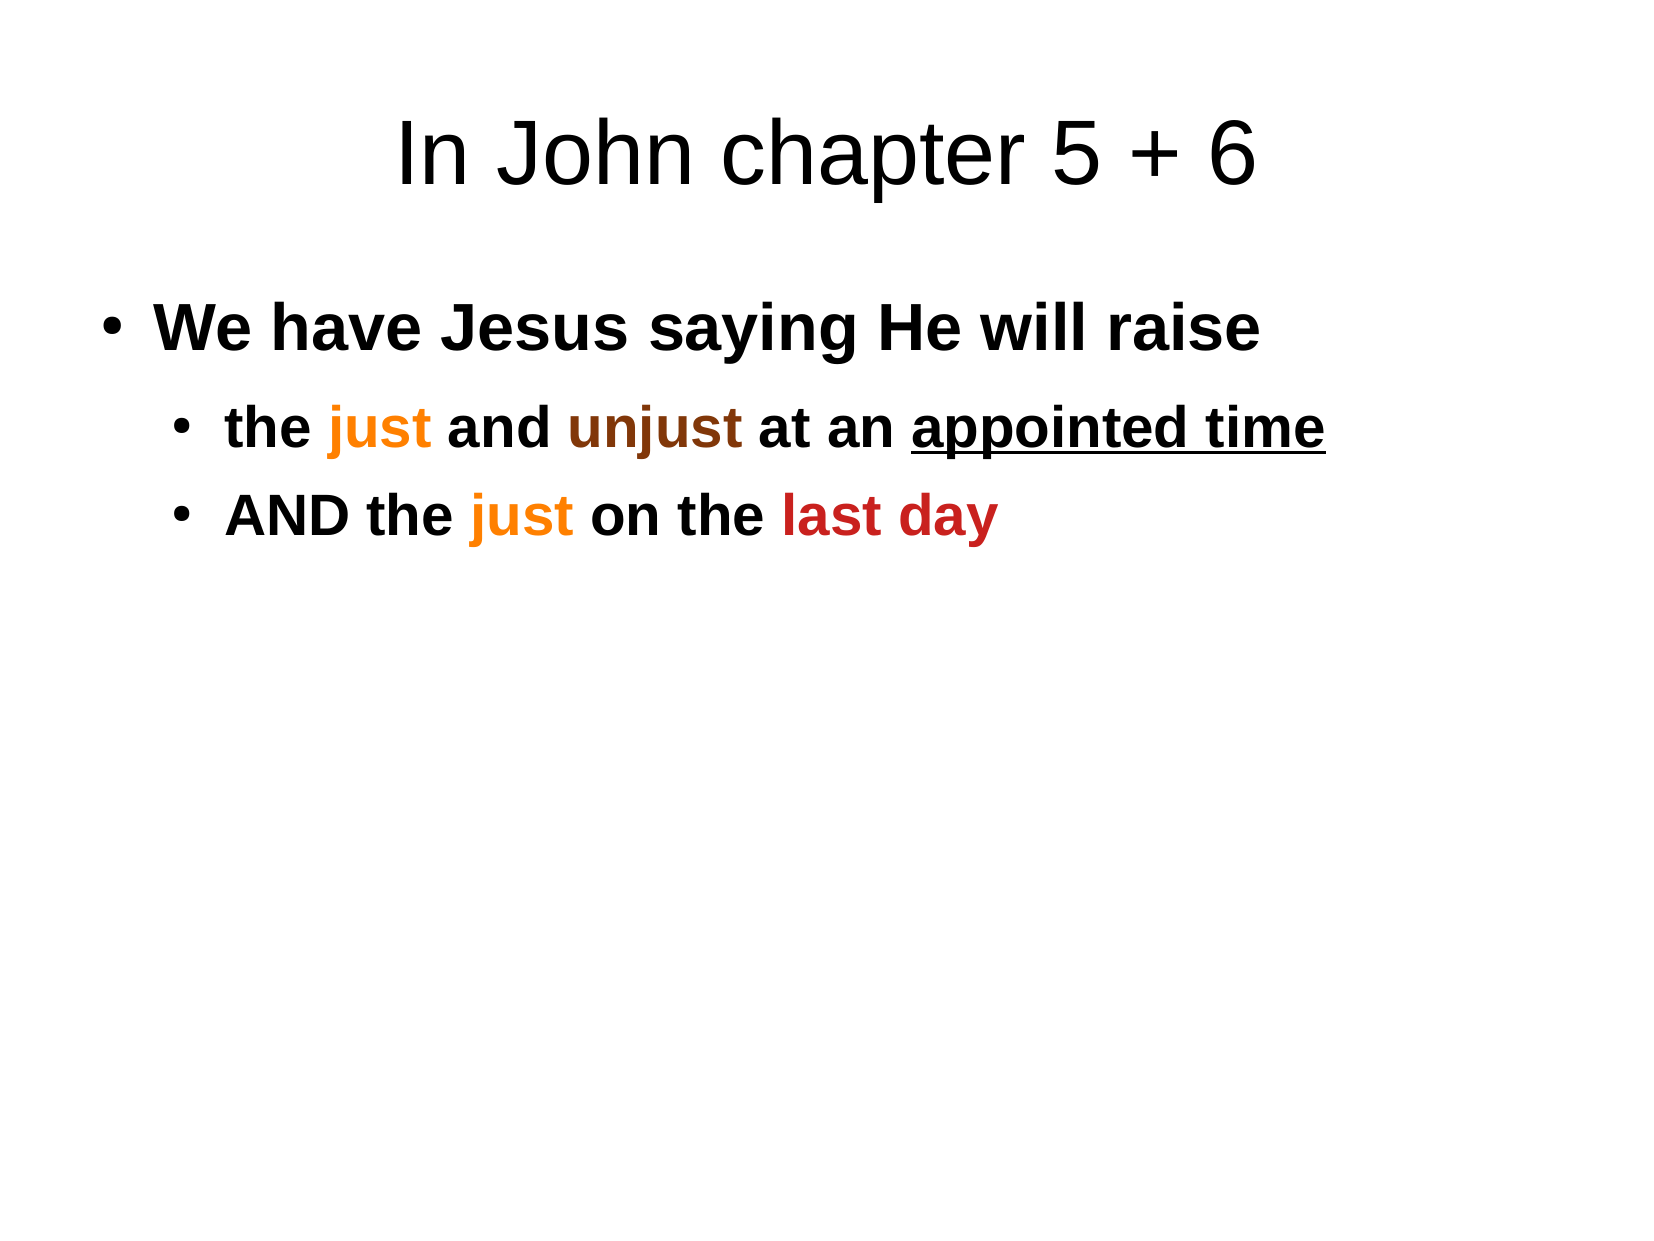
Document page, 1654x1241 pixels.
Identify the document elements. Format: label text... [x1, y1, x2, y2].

list We have Jesus saying He will raise the just and unjust at an appointed time AND the just on the last day [82, 290, 1571, 1010]
title In John chapter 5 + 6 [82, 49, 1571, 257]
